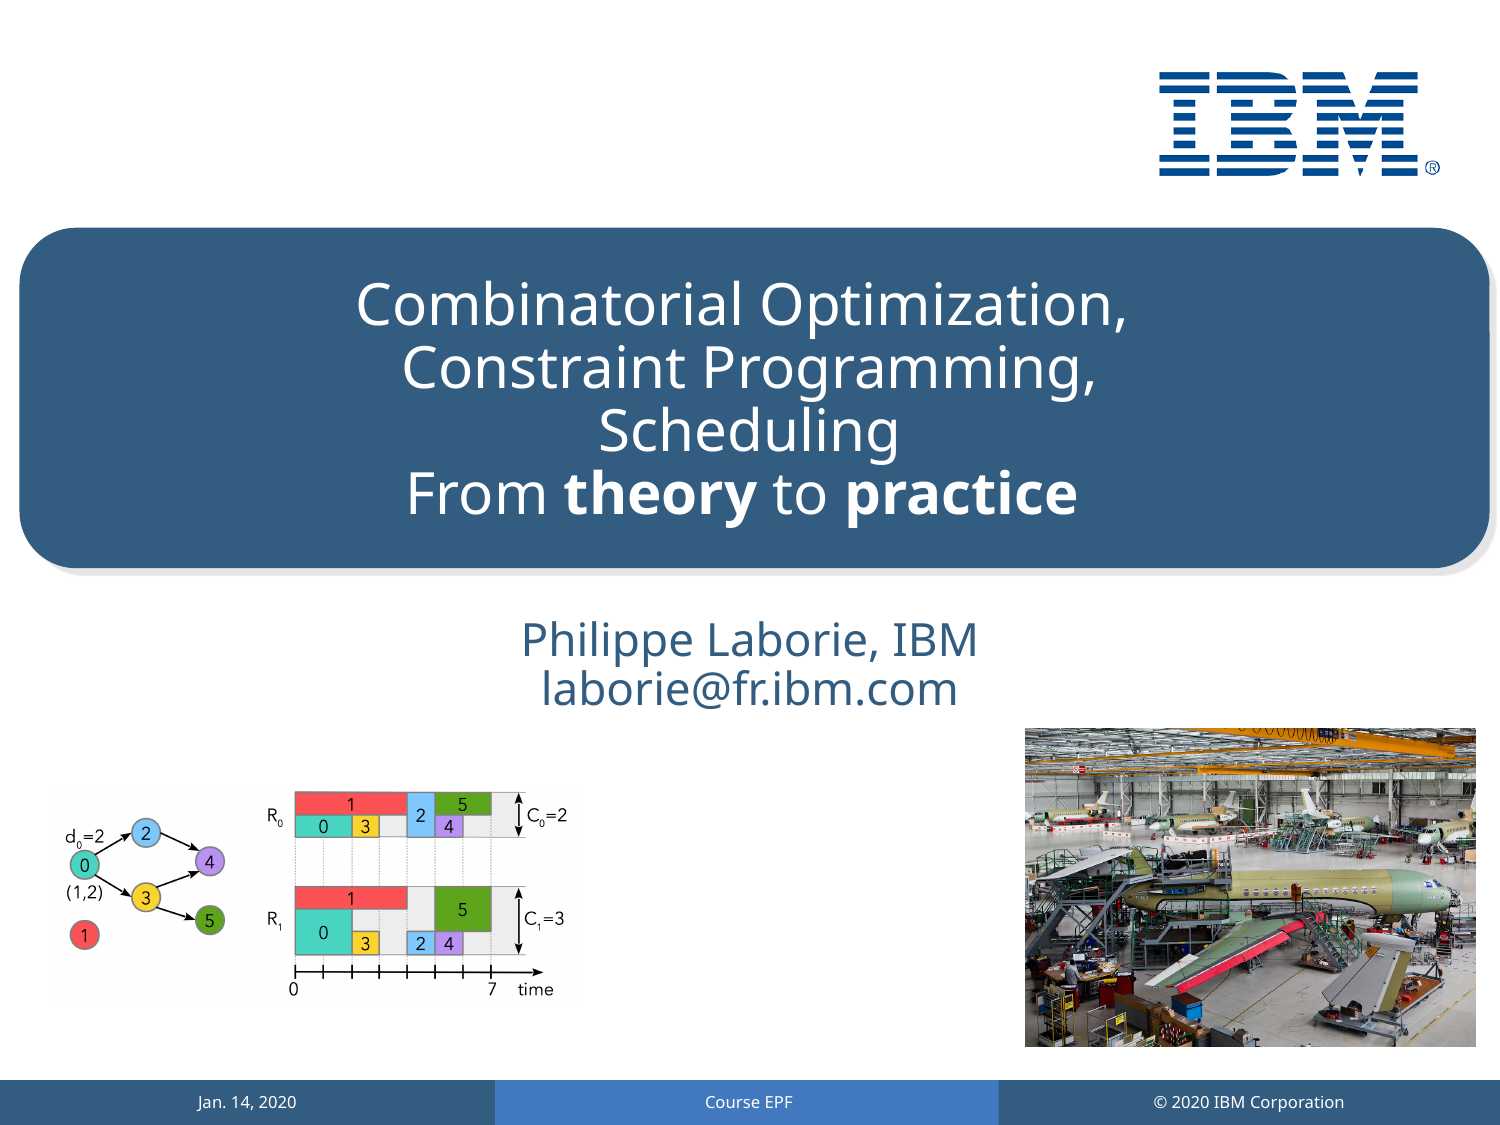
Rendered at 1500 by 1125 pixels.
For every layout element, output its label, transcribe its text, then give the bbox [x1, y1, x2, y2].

picture [55, 787, 581, 1001]
picture [1025, 728, 1476, 1047]
title Combinatorial Optimization, Constraint Programming, Scheduling From theory to practice Philippe Laborie, IBM laborie@fr.ibm.com [0, 197, 1500, 769]
picture [1151, 63, 1446, 184]
